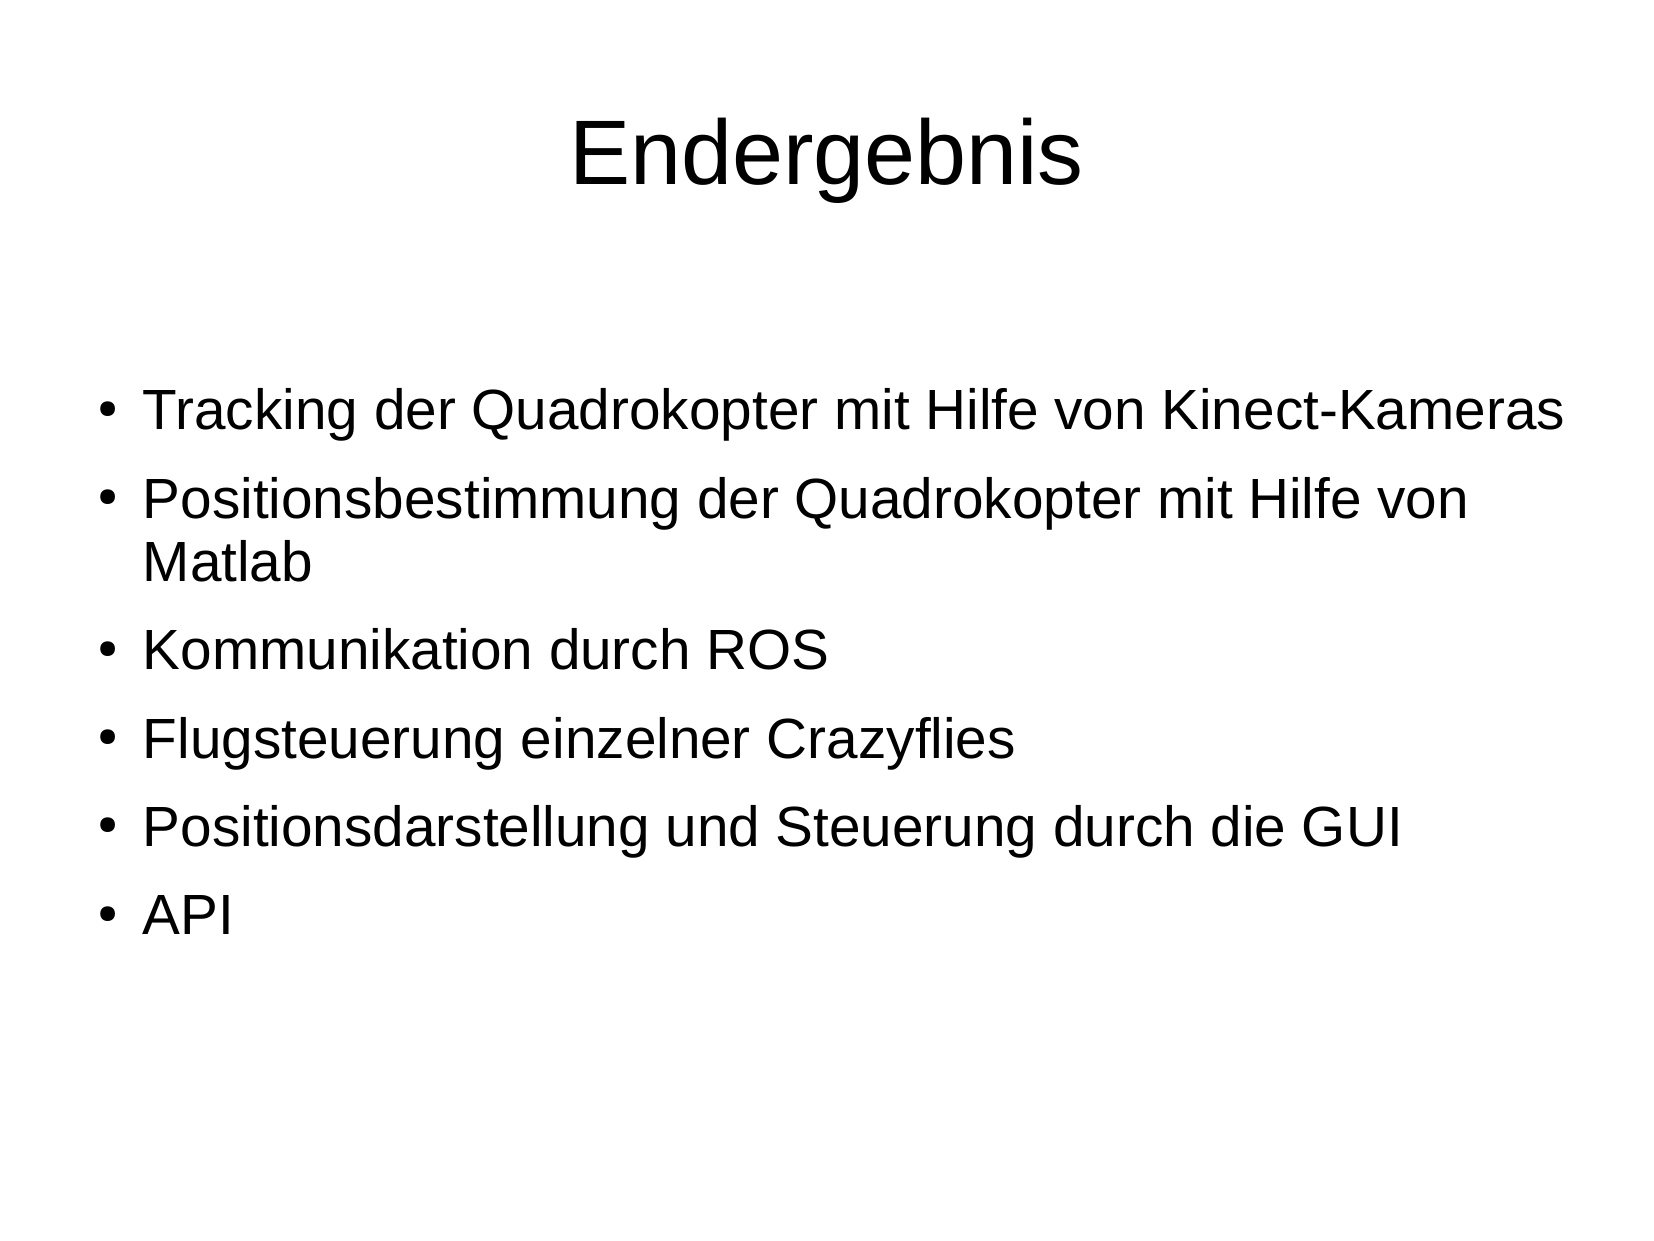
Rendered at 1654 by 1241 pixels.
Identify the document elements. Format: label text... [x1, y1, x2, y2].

list Tracking der Quadrokopter mit Hilfe von Kinect-Kameras Positionsbestimmung der Quadrokopter mit Hilfe von Matlab Kommunikation durch ROS Flugsteuerung einzelner Crazyflies Positionsdarstellung und Steuerung durch die GUI API [82, 290, 1571, 1010]
title Endergebnis [82, 49, 1571, 257]
